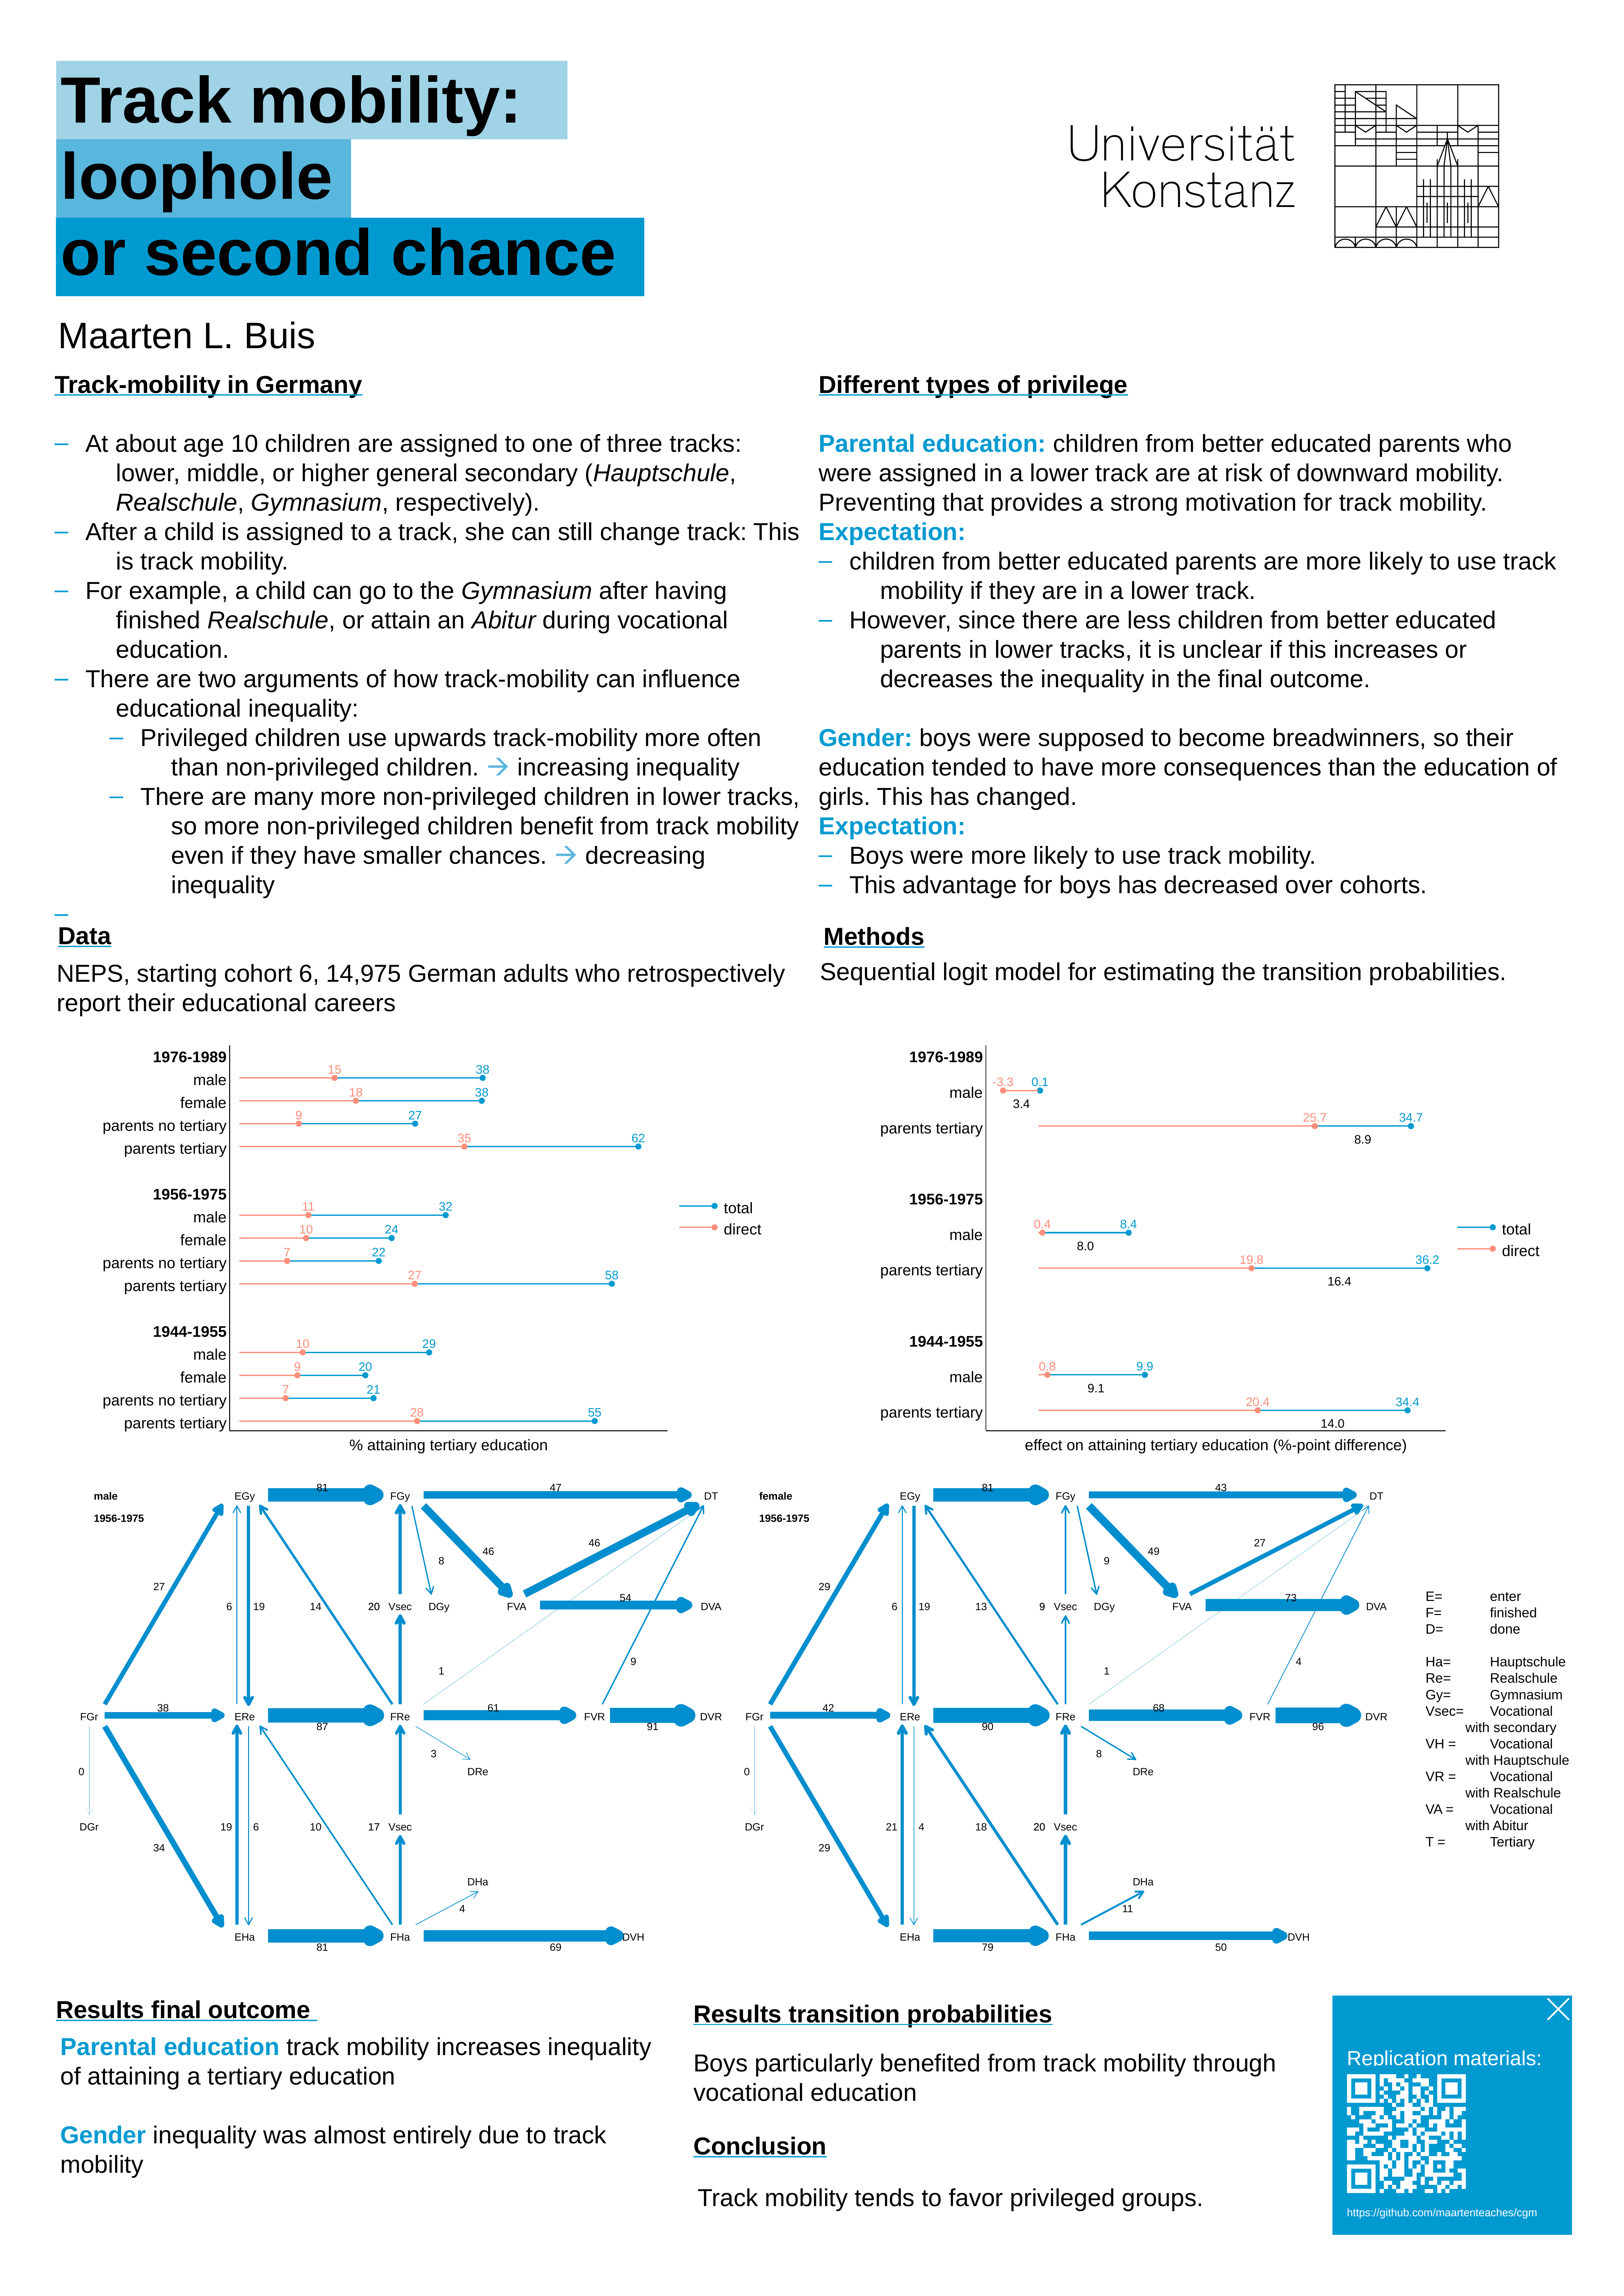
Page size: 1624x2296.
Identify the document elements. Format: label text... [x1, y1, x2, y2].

text_box Maarten L. Buis [58, 320, 594, 368]
text_box Data [58, 920, 283, 943]
picture [54, 1030, 1568, 1969]
picture [1347, 2136, 1367, 2160]
picture [1421, 2107, 1466, 2156]
picture [1384, 2181, 1392, 2189]
picture [1413, 2099, 1416, 2103]
picture [1425, 2189, 1433, 2193]
picture [1363, 2148, 1392, 2181]
picture [1380, 2189, 1384, 2193]
picture [1388, 2148, 1392, 2152]
text_box Parental education track mobility increases inequality of attaining a tertiary education Gender inequality was almost entirely due to track mobility [60, 2031, 677, 2235]
picture [1446, 2189, 1449, 2193]
picture [1392, 2152, 1396, 2160]
picture [1421, 2177, 1425, 2185]
picture [1450, 2169, 1466, 2189]
picture [1405, 2074, 1408, 2078]
picture [1417, 2144, 1421, 2152]
picture [1425, 2144, 1462, 2185]
picture [1413, 2087, 1421, 2099]
picture [1413, 2124, 1416, 2127]
text_box [1332, 1996, 1572, 2024]
picture [1417, 2128, 1425, 2135]
picture [1396, 2165, 1421, 2193]
picture [1347, 2128, 1359, 2135]
picture [1421, 2161, 1425, 2164]
picture [1380, 2074, 1421, 2127]
picture [1429, 2087, 1433, 2090]
picture [1347, 2165, 1376, 2193]
picture [1347, 2074, 1376, 2103]
text_box Conclusion [693, 2130, 1277, 2153]
picture [1388, 2136, 1392, 2140]
picture [1437, 2074, 1466, 2103]
picture [1462, 2148, 1466, 2152]
picture [1454, 2144, 1462, 2148]
picture [1450, 2119, 1453, 2123]
text_box Results final outcome [56, 1994, 639, 2017]
picture [1425, 2091, 1429, 2095]
picture [1347, 2107, 1351, 2115]
picture [1380, 2091, 1384, 2095]
picture [1380, 2099, 1384, 2103]
text_box Boys particularly benefited from track mobility through vocational education [693, 2047, 1311, 2092]
picture [1392, 2103, 1396, 2107]
picture [1384, 2095, 1388, 2099]
text_box Methods [823, 920, 1049, 944]
text_box Replication materials: https://github.com/maartenteaches/cgm [1332, 2024, 1572, 2235]
text_box Track-mobility in Germany At about age 10 children are assigned to one of three tracks: lower, middle, or higher general secondary (Hauptschule, Realschule, Gymnasium, respectively). After a child is assigned to a track, she can still change track: This is track mobility. For example, a child can go to the Gymnasium after having finished Realschule, or attain an Abitur during vocational education. There are two arguments of how track-mobility can influence educational inequality: Privileged children use upwards track-mobility more often than non-privileged children.  increasing inequality There are many more non-privileged children in lower tracks, so more non-privileged children benefit from track mobility even if they have smaller chances.  decreasing inequality [55, 368, 804, 880]
picture [1388, 2099, 1392, 2103]
text_box E= enter F= finished D= done Ha= Hauptschule Re= Realschule Gy= Gymnasium Vsec= Vocational with secondary VH = Vocational with Hauptschule VR = Vocational with Realschule VA = Vocational with Abitur T = Tertiary [1420, 1585, 1576, 1854]
picture [1384, 2087, 1388, 2090]
picture [1450, 2140, 1453, 2144]
text_box Track mobility: loophole or second chance [56, 61, 645, 320]
text_box Different types of privilege Parental education: children from better educated parents who were assigned in a lower track are at risk of downward mobility. Preventing that provides a strong motivation for track mobility. Expectation: children from better educated parents are more likely to use track mobility if they are in a lower track. However, since there are less children from better educated parents in lower tracks, it is unclear if this increases or decreases the inequality in the final outcome. Gender: boys were supposed to become breadwinners, so their education tended to have more consequences than the education of girls. This has changed. Expectation: Boys were more likely to use track mobility. This advantage for boys has decreased over cohorts. [819, 368, 1568, 880]
picture [1433, 2107, 1437, 2115]
picture [1392, 2128, 1416, 2177]
text_box Results transition probabilities [693, 1998, 1277, 2021]
text_box NEPS, starting cohort 6, 14,975 German adults who retrospectively report their educational careers [57, 957, 805, 1062]
picture [1392, 2185, 1396, 2189]
text_box Track mobility tends to favor privileged groups. [698, 2182, 1315, 2227]
picture [1454, 2107, 1466, 2119]
picture [1372, 2140, 1376, 2144]
picture [1409, 2152, 1421, 2168]
picture [1351, 2116, 1355, 2119]
picture [1437, 2181, 1449, 2193]
picture [1376, 2144, 1384, 2148]
picture [1360, 2107, 1392, 2135]
picture [1421, 2095, 1433, 2115]
text_box Sequential logit model for estimating the transition probabilities. [820, 956, 1568, 1061]
picture [1413, 2074, 1429, 2086]
